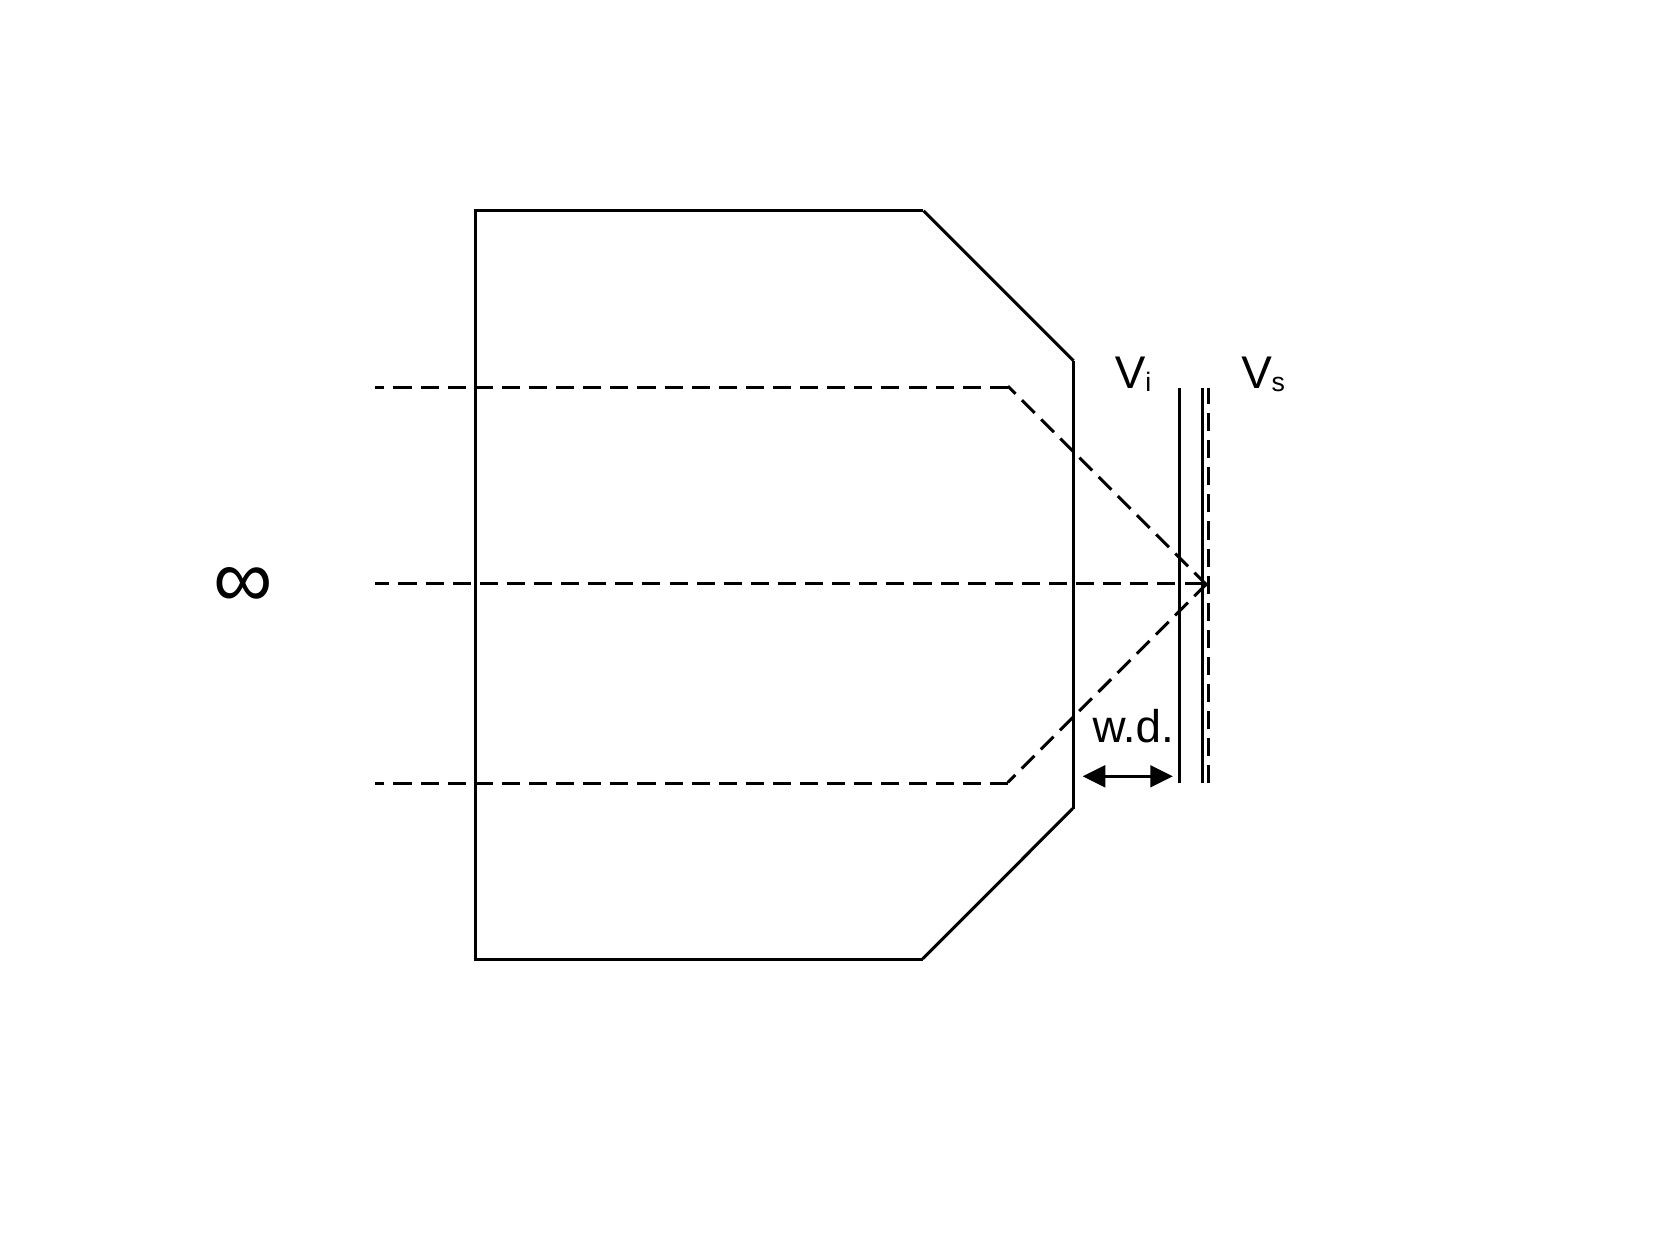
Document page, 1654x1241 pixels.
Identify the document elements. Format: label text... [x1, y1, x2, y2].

text_box Vi [1076, 339, 1190, 415]
text_box Vs [1206, 339, 1320, 415]
text_box w.d. [1076, 693, 1190, 769]
text_box ∞ [168, 525, 319, 643]
